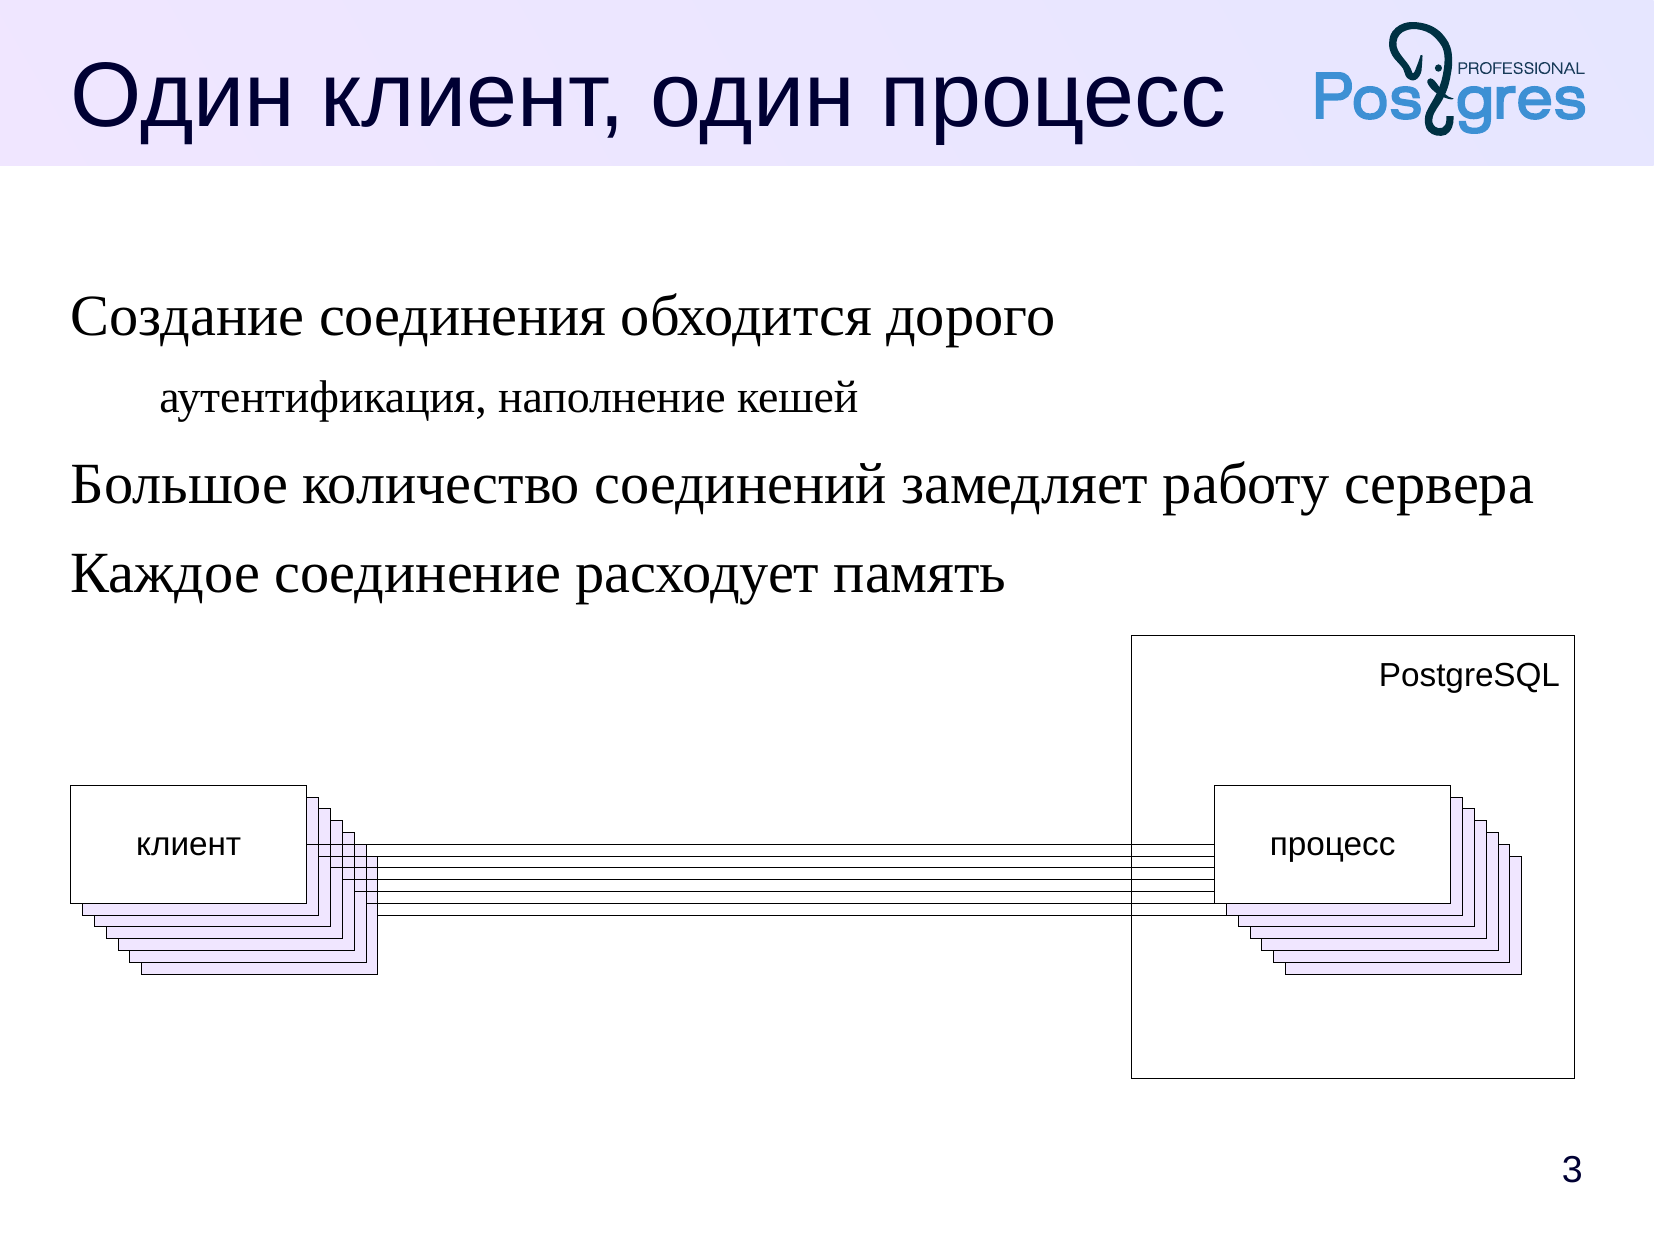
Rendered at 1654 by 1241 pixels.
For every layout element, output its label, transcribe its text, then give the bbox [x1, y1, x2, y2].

text_box процесс [1214, 785, 1451, 904]
list Создание соединения обходится дорого аутентификация, наполнение кешей Большое количество соединений замедляет работу сервера Каждое соединение расходует память [70, 283, 1583, 1141]
text_box [1226, 797, 1522, 975]
title Один клиент, один процесс [70, 43, 1241, 147]
